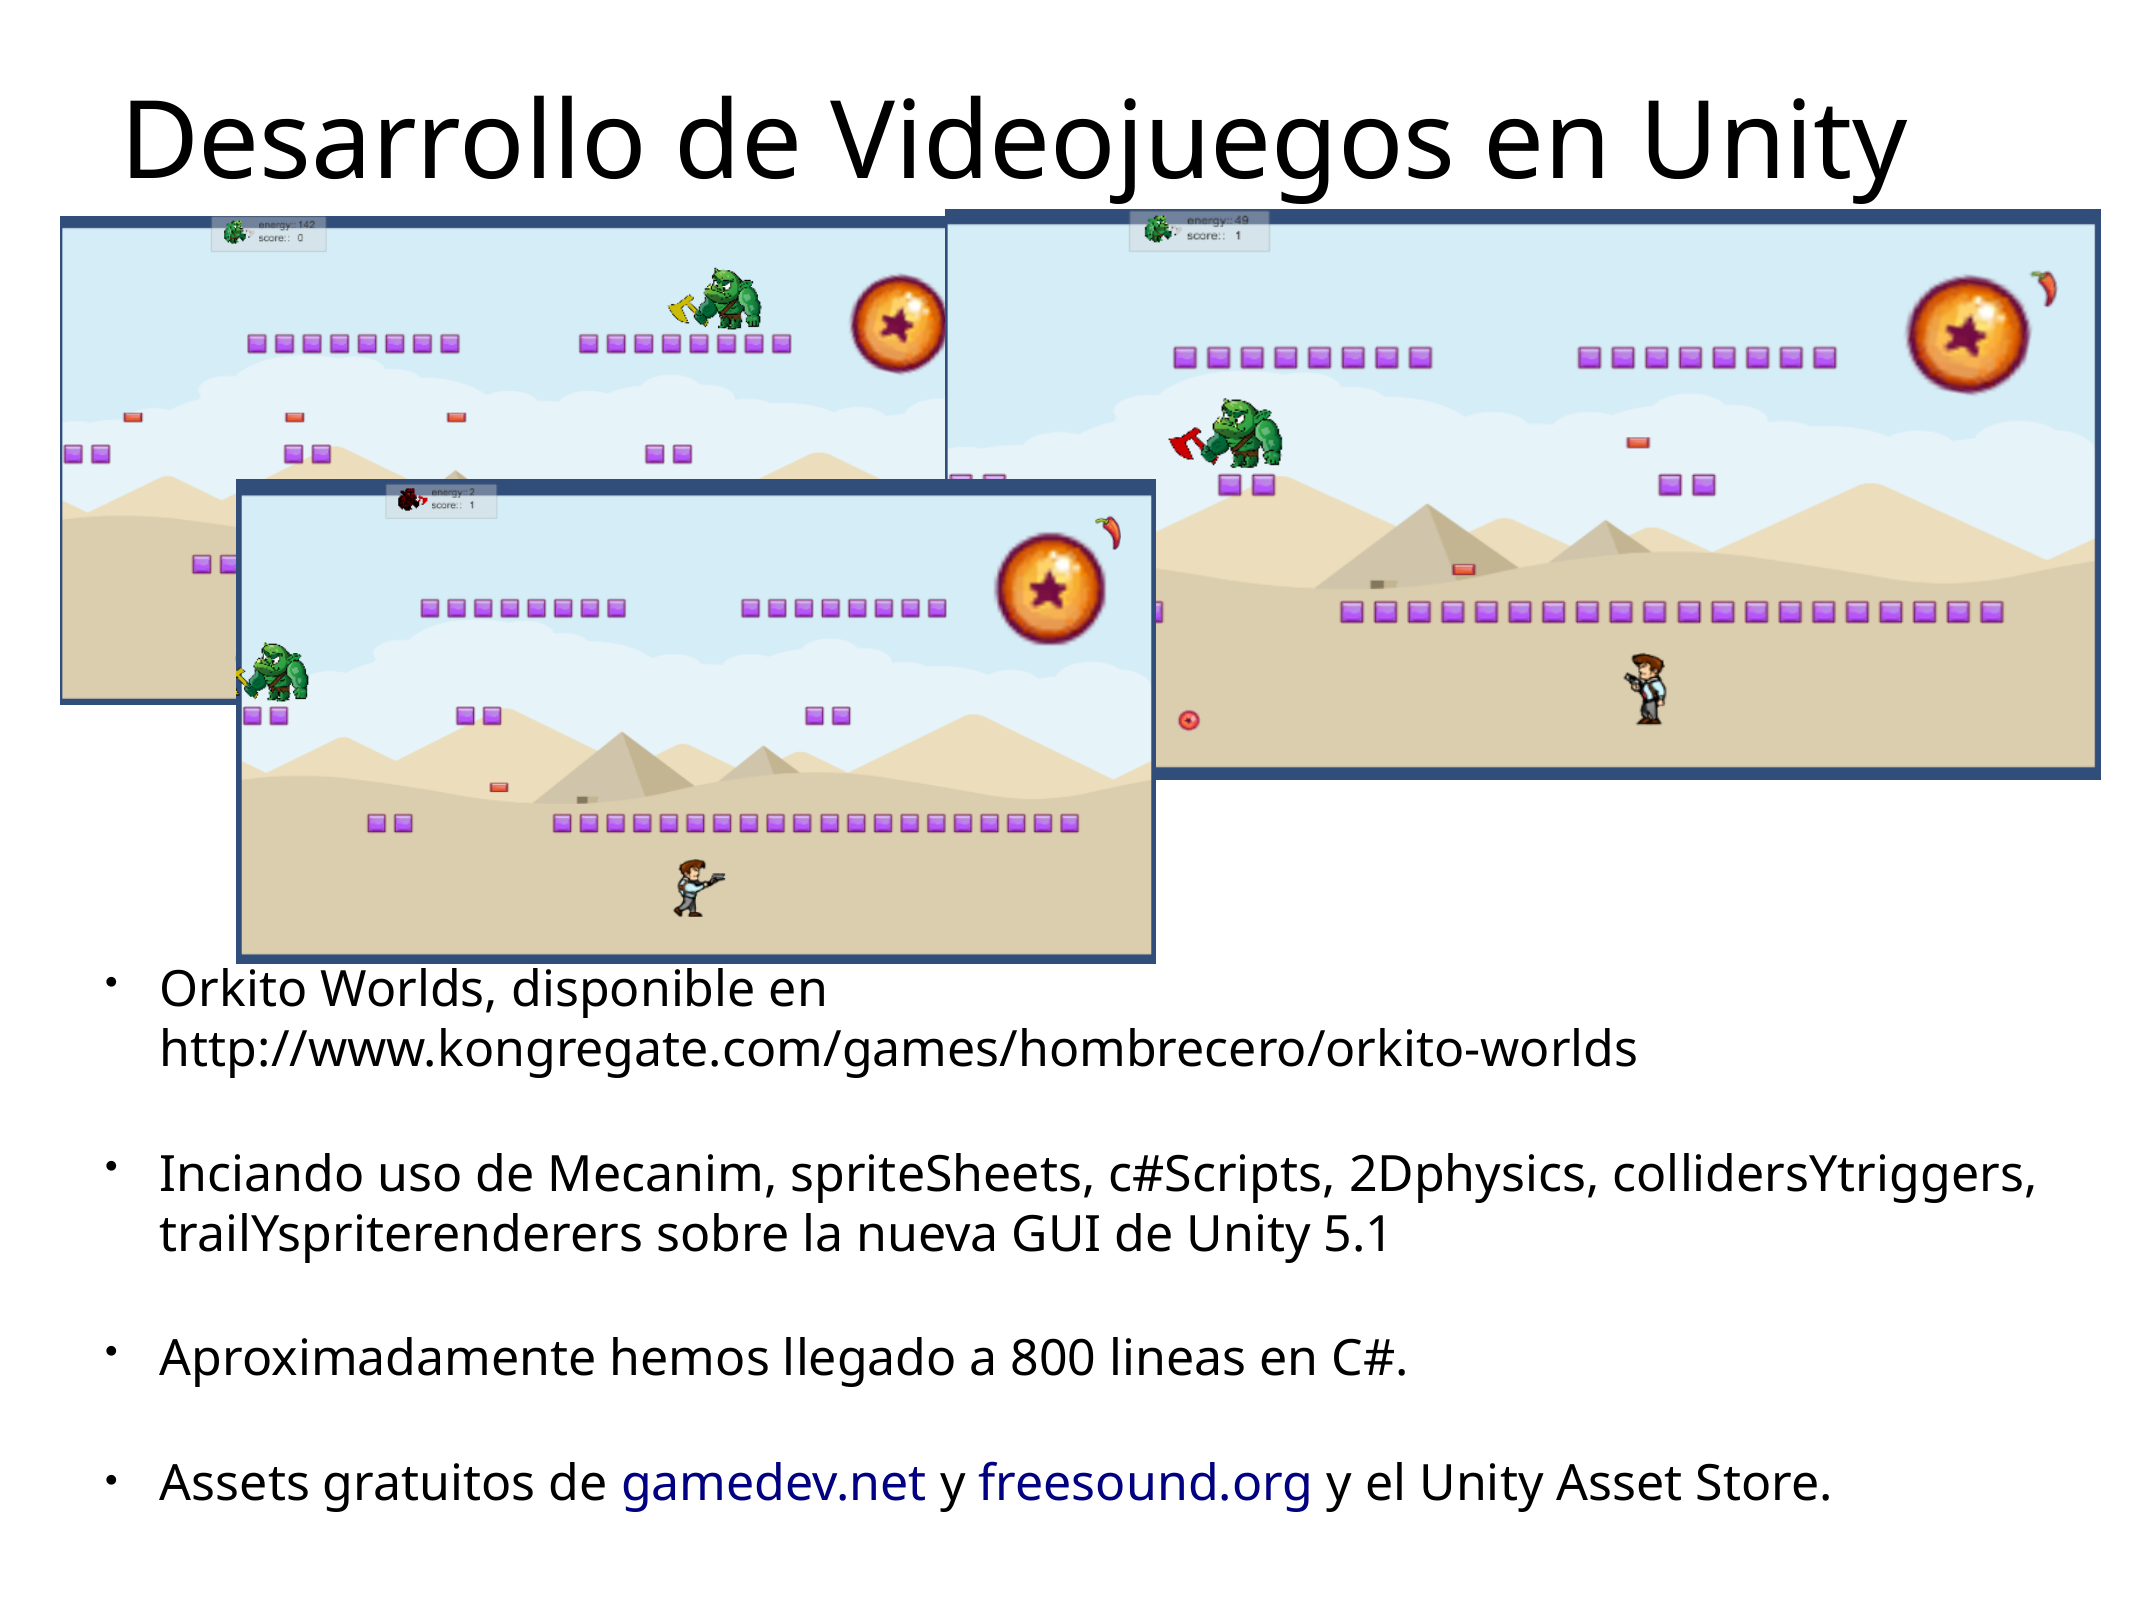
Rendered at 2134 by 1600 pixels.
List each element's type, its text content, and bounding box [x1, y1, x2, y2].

title Desarrollo de Videojuegos en Unity [120, 60, 2034, 211]
picture [60, 209, 2101, 964]
list Orkito Worlds, disponible en http://www.kongregate.com/games/hombrecero/orkito-worlds Inciando uso de Mecanim, spriteSheets, c#Scripts, 2Dphysics, collidersYtriggers, trailYspriterenderers sobre la nueva GUI de Unity 5.1 Aproximadamente hemos llegado a 800 lineas en C#. Assets gratuitos de gamedev.net y freesound.org y el Unity Asset Store. [105, 930, 2071, 1546]
